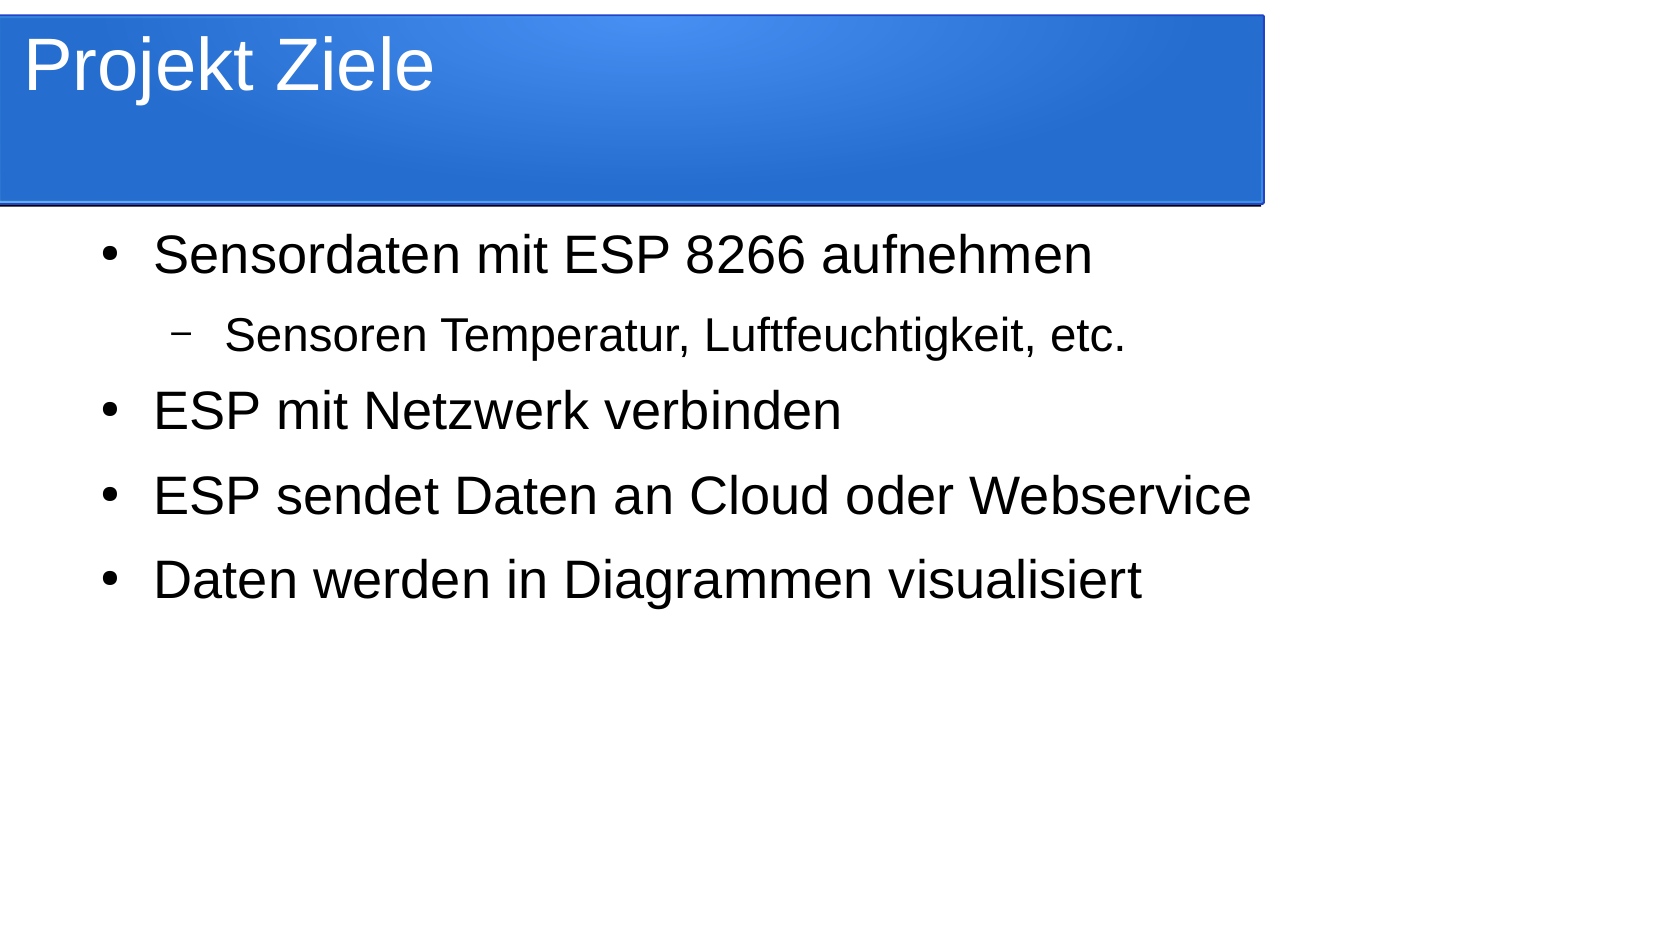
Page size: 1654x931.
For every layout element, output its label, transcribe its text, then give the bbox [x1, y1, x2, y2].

list Sensordaten mit ESP 8266 aufnehmen Sensoren Temperatur, Luftfeuchtigkeit, etc. ESP mit Netzwerk verbinden ESP sendet Daten an Cloud oder Webservice Daten werden in Diagrammen visualisiert [82, 224, 1571, 764]
title Projekt Ziele [23, 11, 1589, 119]
